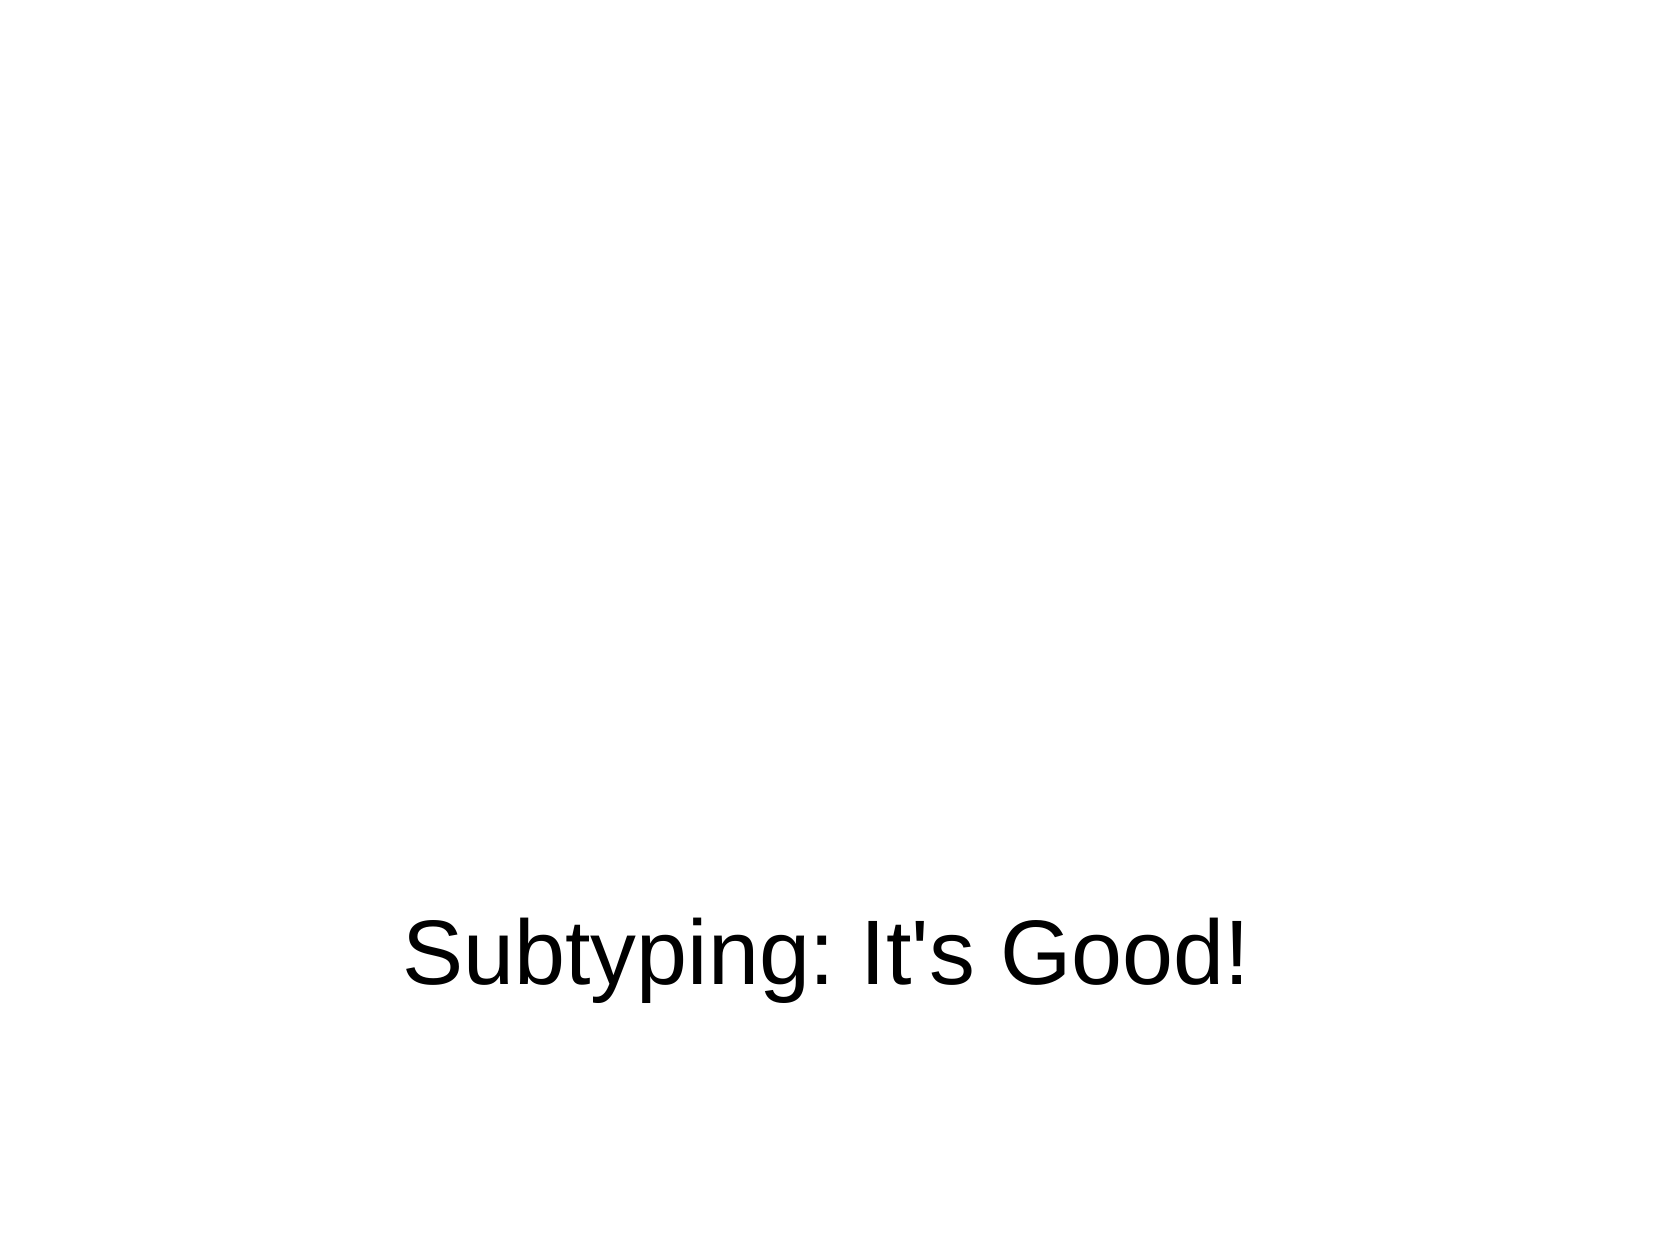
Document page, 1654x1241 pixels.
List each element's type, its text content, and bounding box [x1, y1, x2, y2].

title Subtyping: It's Good! [82, 765, 1571, 1141]
